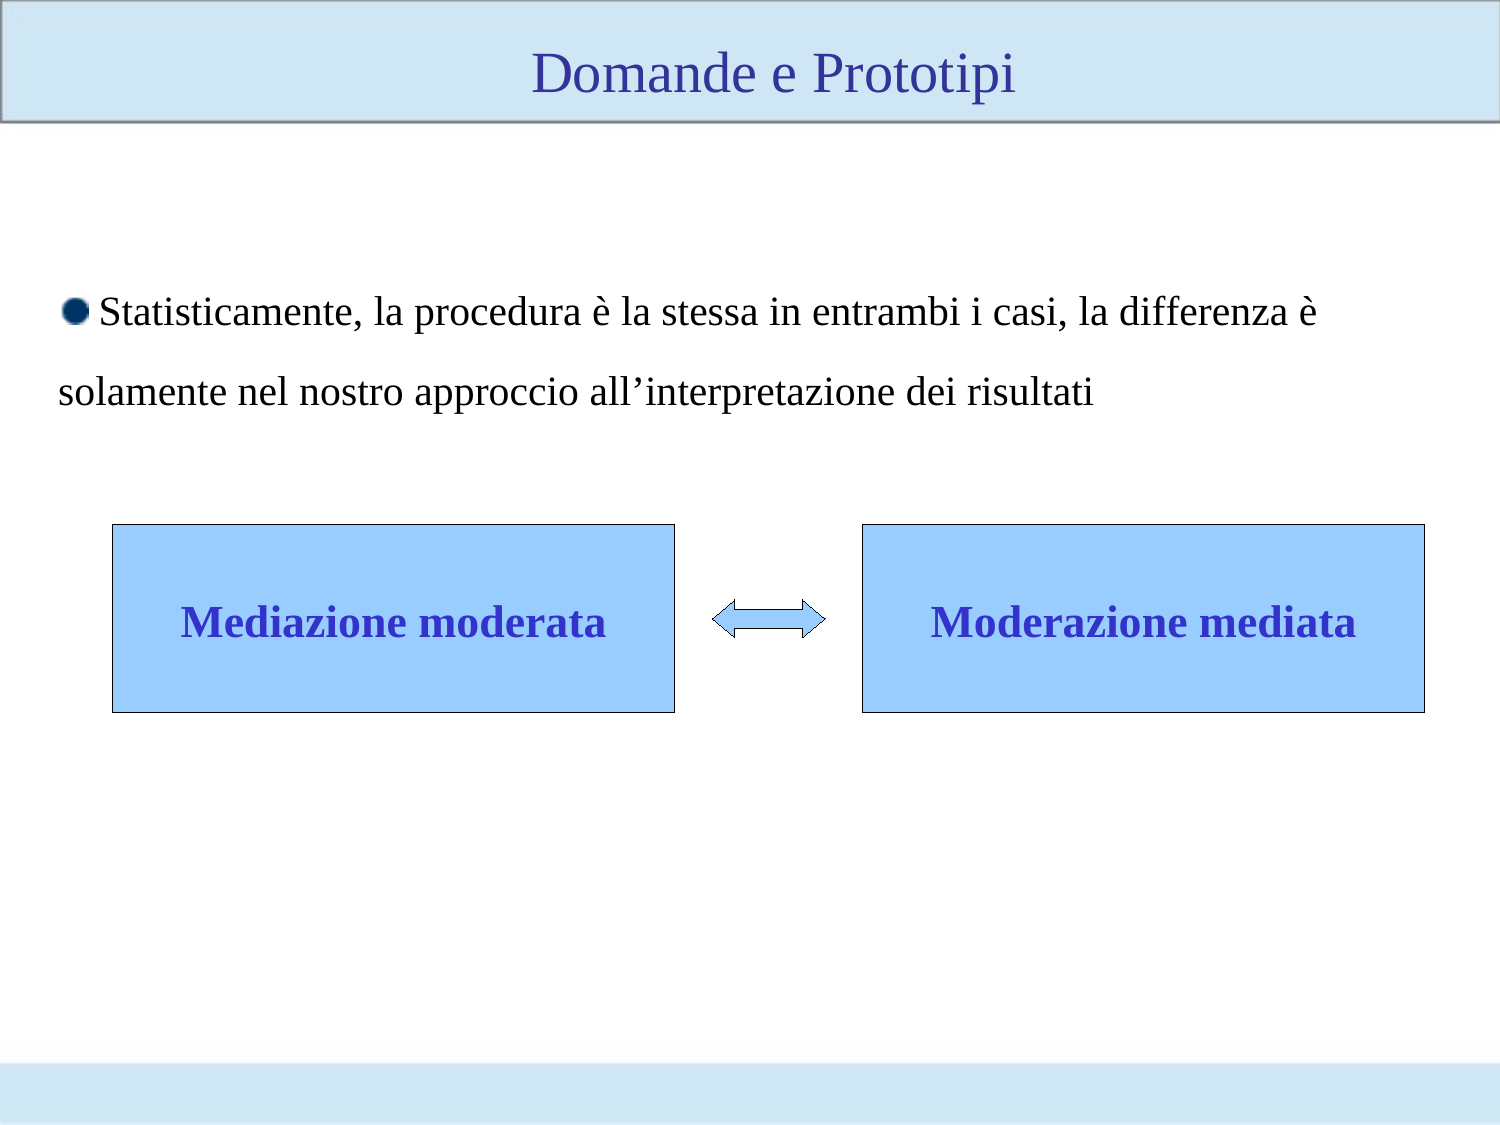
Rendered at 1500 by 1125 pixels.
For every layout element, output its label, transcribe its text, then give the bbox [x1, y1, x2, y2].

picture [0, 0, 1500, 1125]
title Domande e Prototipi [249, 21, 1313, 117]
text_box Mediazione moderata [112, 524, 675, 713]
text_box Moderazione mediata [862, 524, 1425, 713]
text_box [712, 599, 826, 638]
text_box Statisticamente, la procedura è la stessa in entrambi i casi, la differenza è solamente nel nostro approccio all’interpretazione dei risultati [43, 246, 1469, 423]
